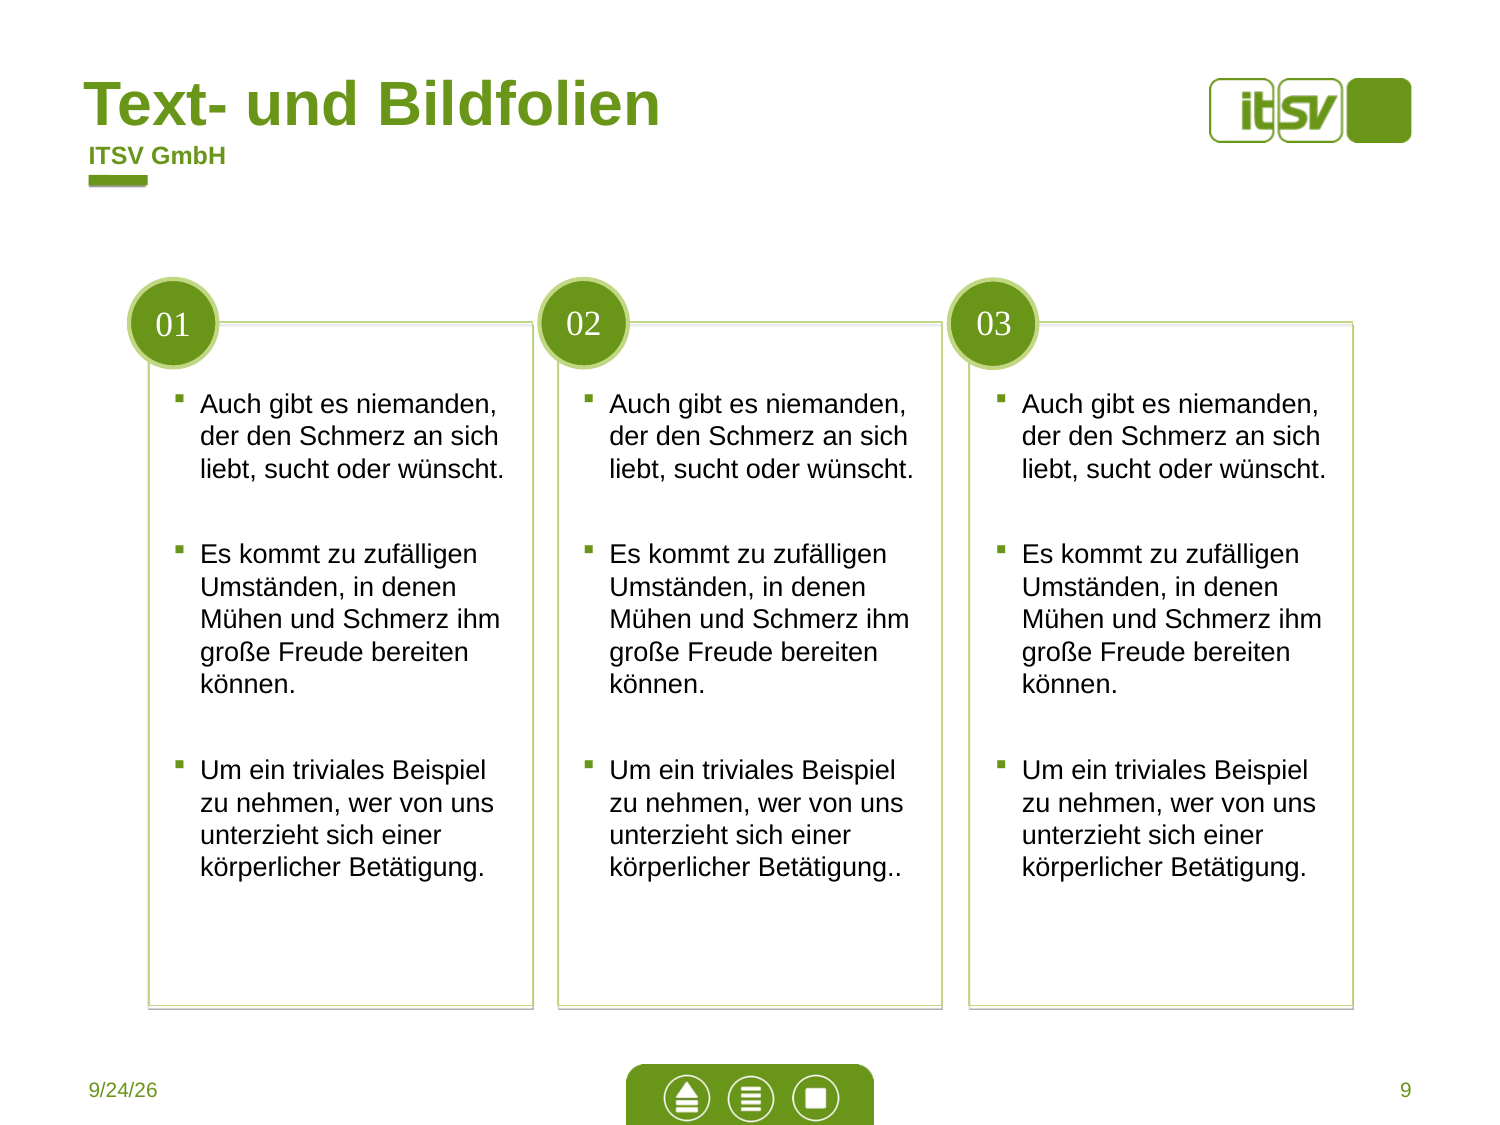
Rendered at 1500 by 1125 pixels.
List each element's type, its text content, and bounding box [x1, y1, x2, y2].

list Auch gibt es niemanden, der den Schmerz an sich liebt, sucht oder wünscht. Es kommt zu zufälligen Umständen, in denen Mühen und Schmerz ihm große Freude bereiten können. Um ein triviales Beispiel zu nehmen, wer von uns unterzieht sich einer körperlicher Betätigung.. [582, 386, 917, 888]
list Auch gibt es niemanden, der den Schmerz an sich liebt, sucht oder wünscht. Es kommt zu zufälligen Umständen, in denen Mühen und Schmerz ihm große Freude bereiten können. Um ein triviales Beispiel zu nehmen, wer von uns unterzieht sich einer körperlicher Betätigung. [173, 386, 506, 921]
text_box 03 [949, 300, 1039, 344]
slide_number 2/24/20 [88, 1076, 425, 1115]
list Auch gibt es niemanden, der den Schmerz an sich liebt, sucht oder wünscht. Es kommt zu zufälligen Umständen, in denen Mühen und Schmerz ihm große Freude bereiten können. Um ein triviales Beispiel zu nehmen, wer von uns unterzieht sich einer körperlicher Betätigung. [995, 386, 1329, 888]
slide_number <number> [1074, 1076, 1412, 1115]
text_box 02 [539, 300, 629, 344]
picture [1209, 78, 1412, 143]
list 01 [128, 300, 218, 344]
picture [626, 1064, 874, 1125]
title Text- und Bildfolien [83, 62, 1194, 139]
